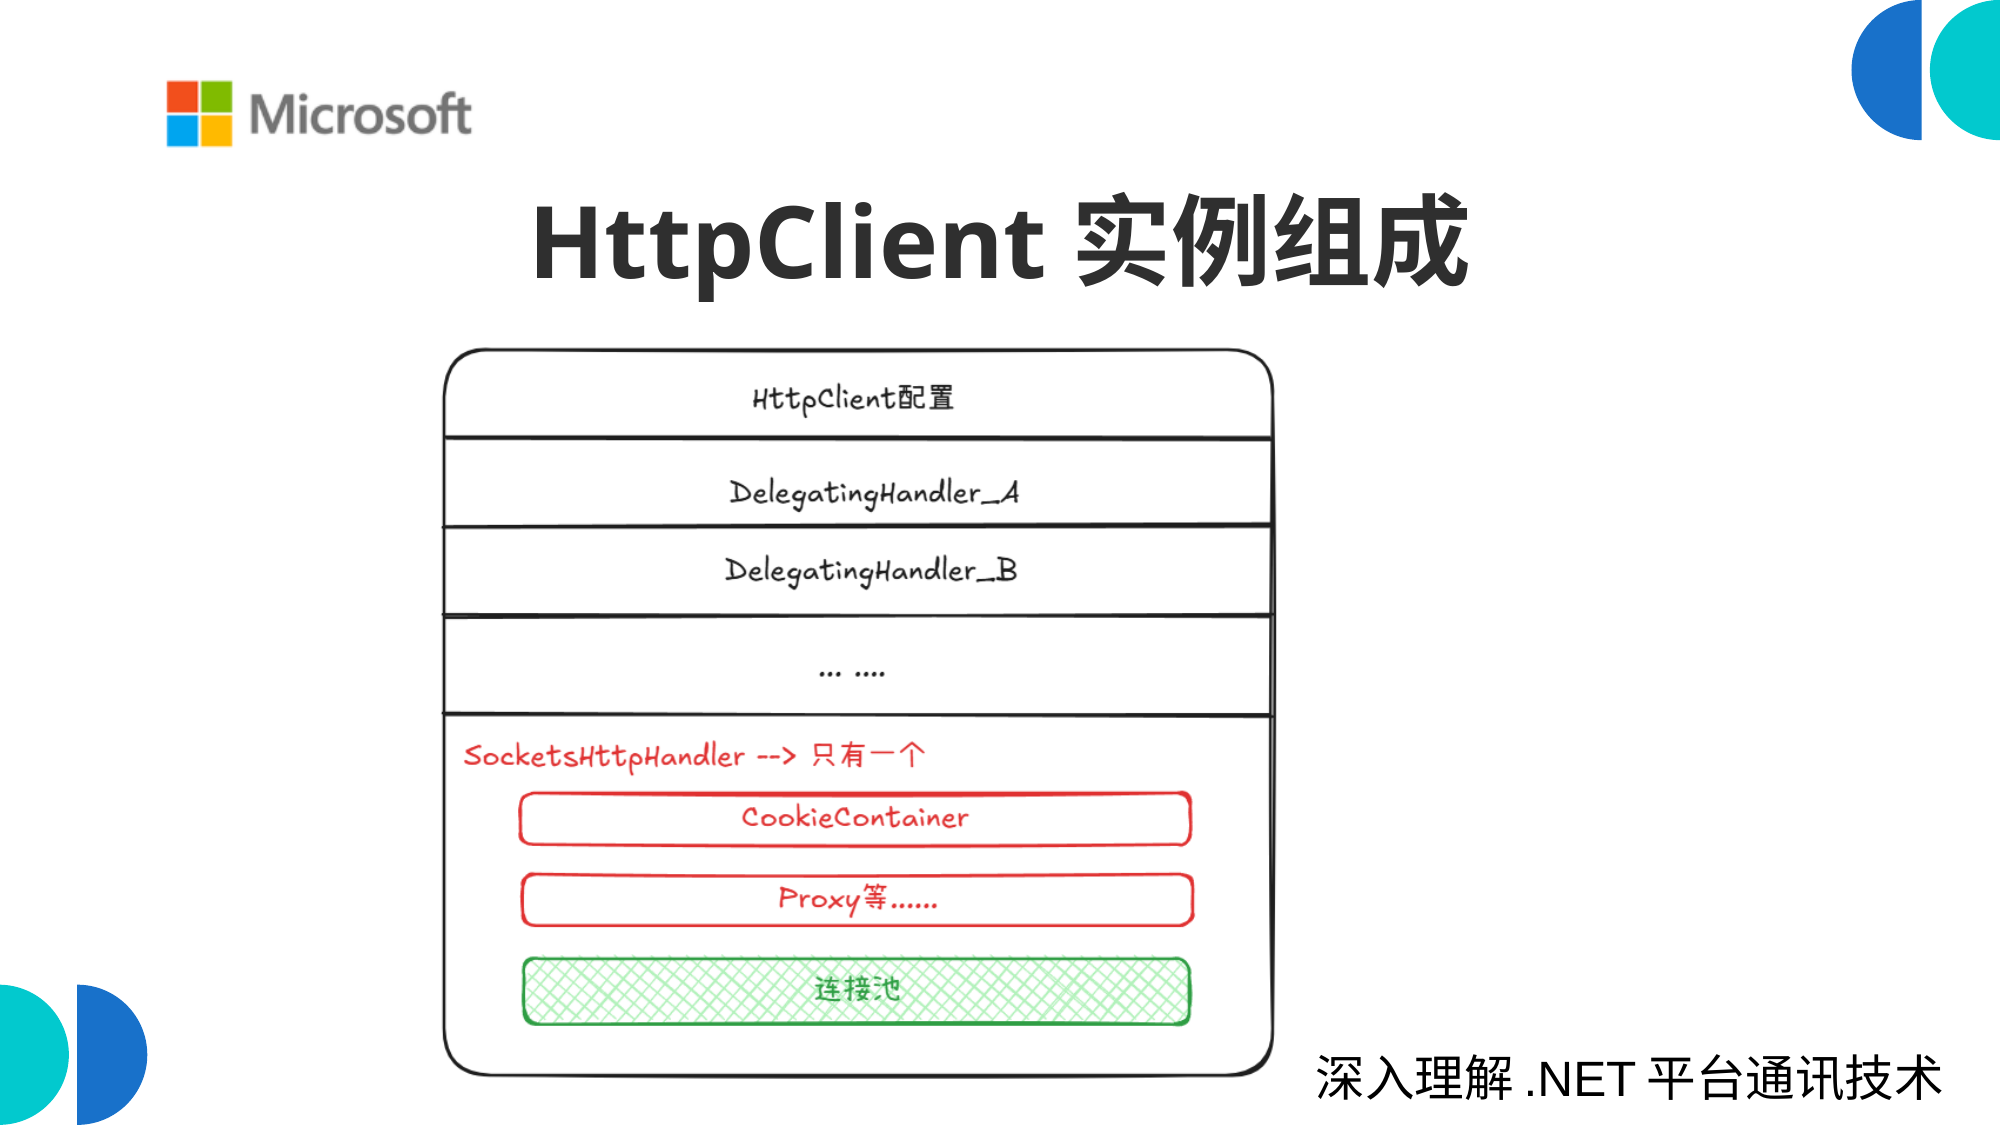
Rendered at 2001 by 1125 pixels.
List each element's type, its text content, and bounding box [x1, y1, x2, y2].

picture [85, 41, 552, 189]
picture [403, 318, 1308, 1120]
subtitle 🚀 🚀 深入理解.NET平台通讯技术 [1308, 1046, 1952, 1107]
title HttpClient实例组成 [138, 145, 1862, 332]
